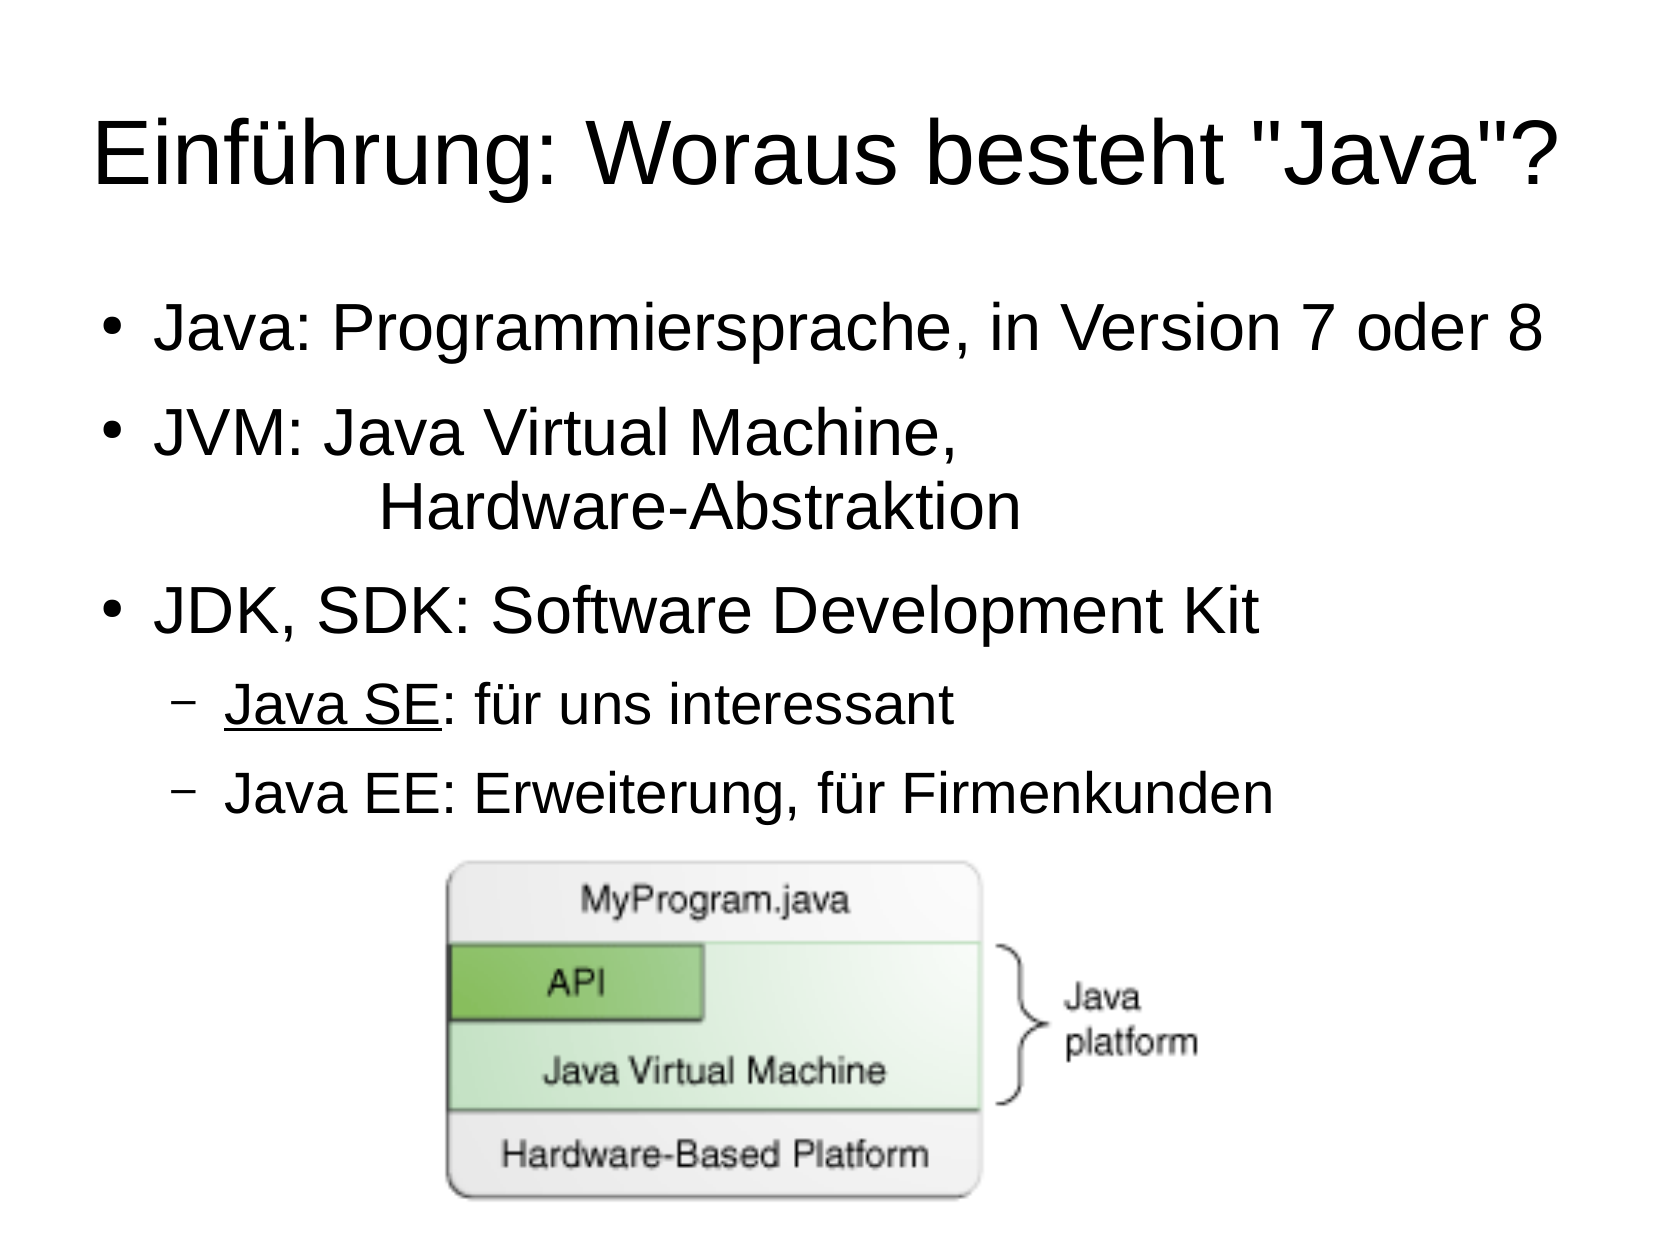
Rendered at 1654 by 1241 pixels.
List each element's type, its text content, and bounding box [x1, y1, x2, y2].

list Java: Programmiersprache, in Version 7 oder 8 JVM: Java Virtual Machine, Hardware-Abstraktion JDK, SDK: Software Development Kit Java SE: für uns interessant Java EE: Erweiterung, für Firmenkunden [82, 290, 1571, 1216]
picture [416, 837, 1238, 1231]
title Einführung: Woraus besteht "Java"? [82, 49, 1571, 257]
